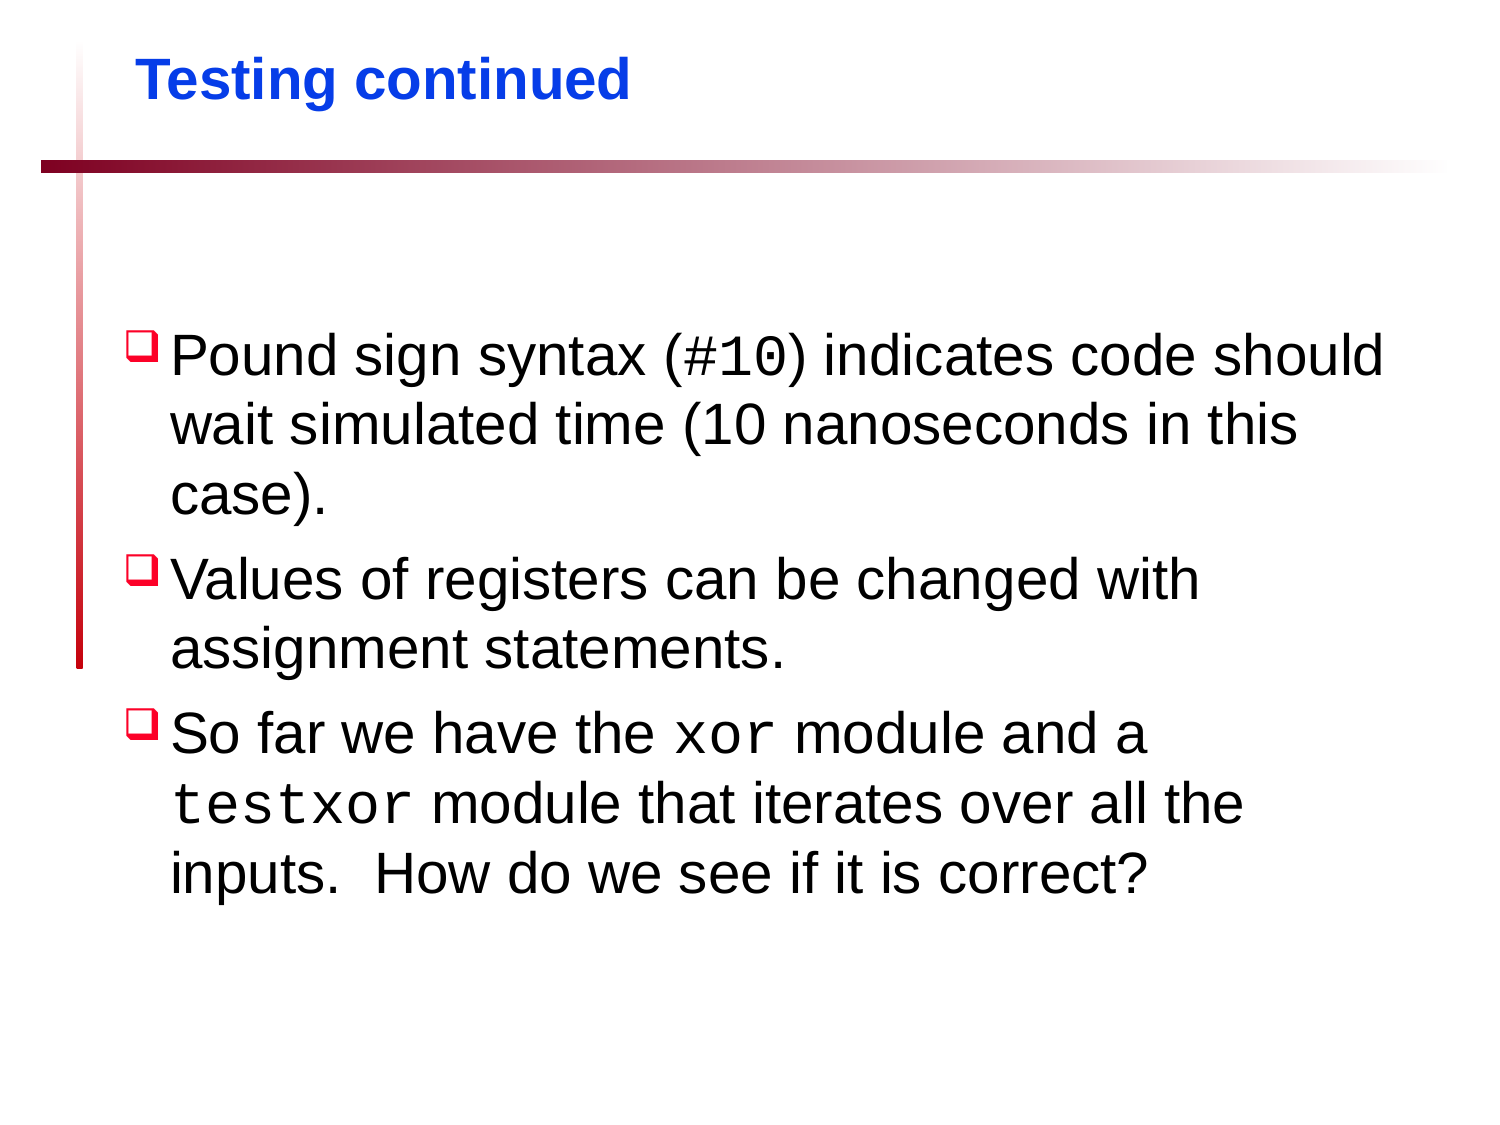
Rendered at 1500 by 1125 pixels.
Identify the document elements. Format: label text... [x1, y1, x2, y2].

title Testing continued [125, 37, 1100, 234]
list Pound sign syntax (#10) indicates code should wait simulated time (10 nanoseconds in this case). Values of registers can be changed with assignment statements. So far we have the xor module and a testxor module that iterates over all the inputs. How do we see if it is correct? [112, 312, 1400, 974]
